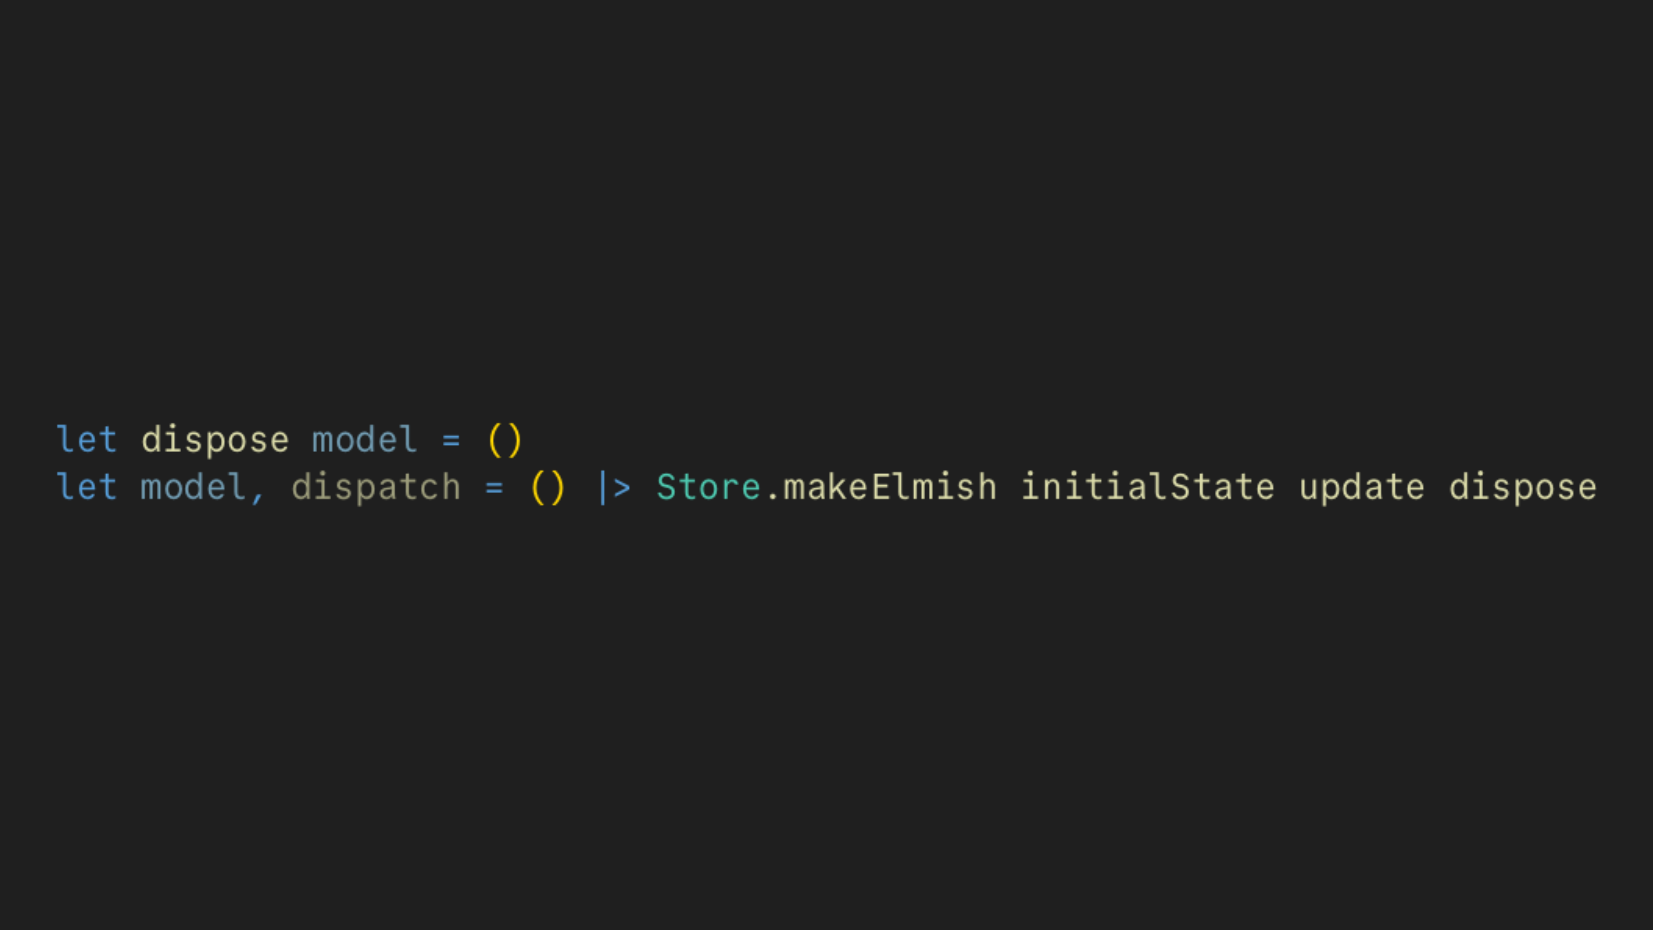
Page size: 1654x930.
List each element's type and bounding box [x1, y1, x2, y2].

picture [45, 414, 1608, 515]
